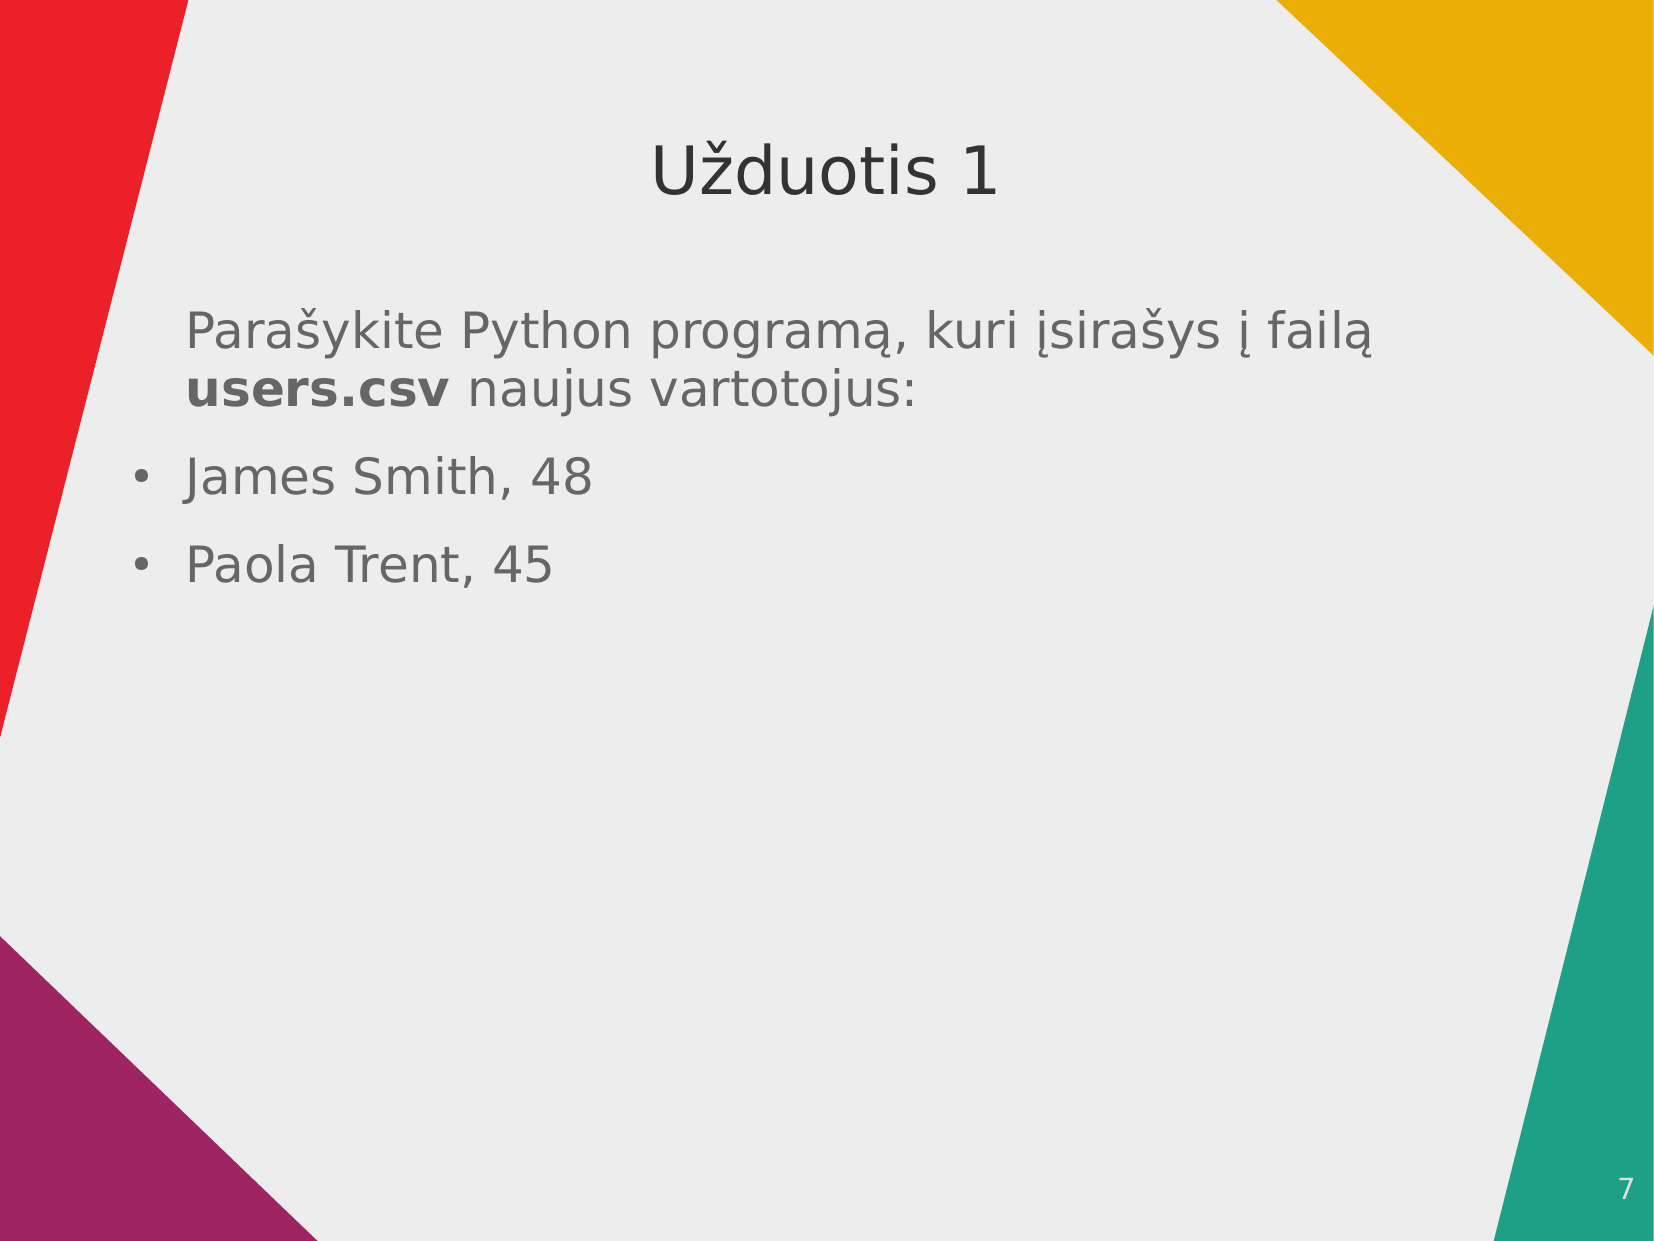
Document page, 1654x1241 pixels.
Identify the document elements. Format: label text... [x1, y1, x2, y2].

title Užduotis 1 [114, 73, 1539, 271]
list Parašykite Python programą, kuri įsirašys į failą users.csv naujus vartotojus: James Smith, 48 Paola Trent, 45 [114, 302, 1539, 1033]
